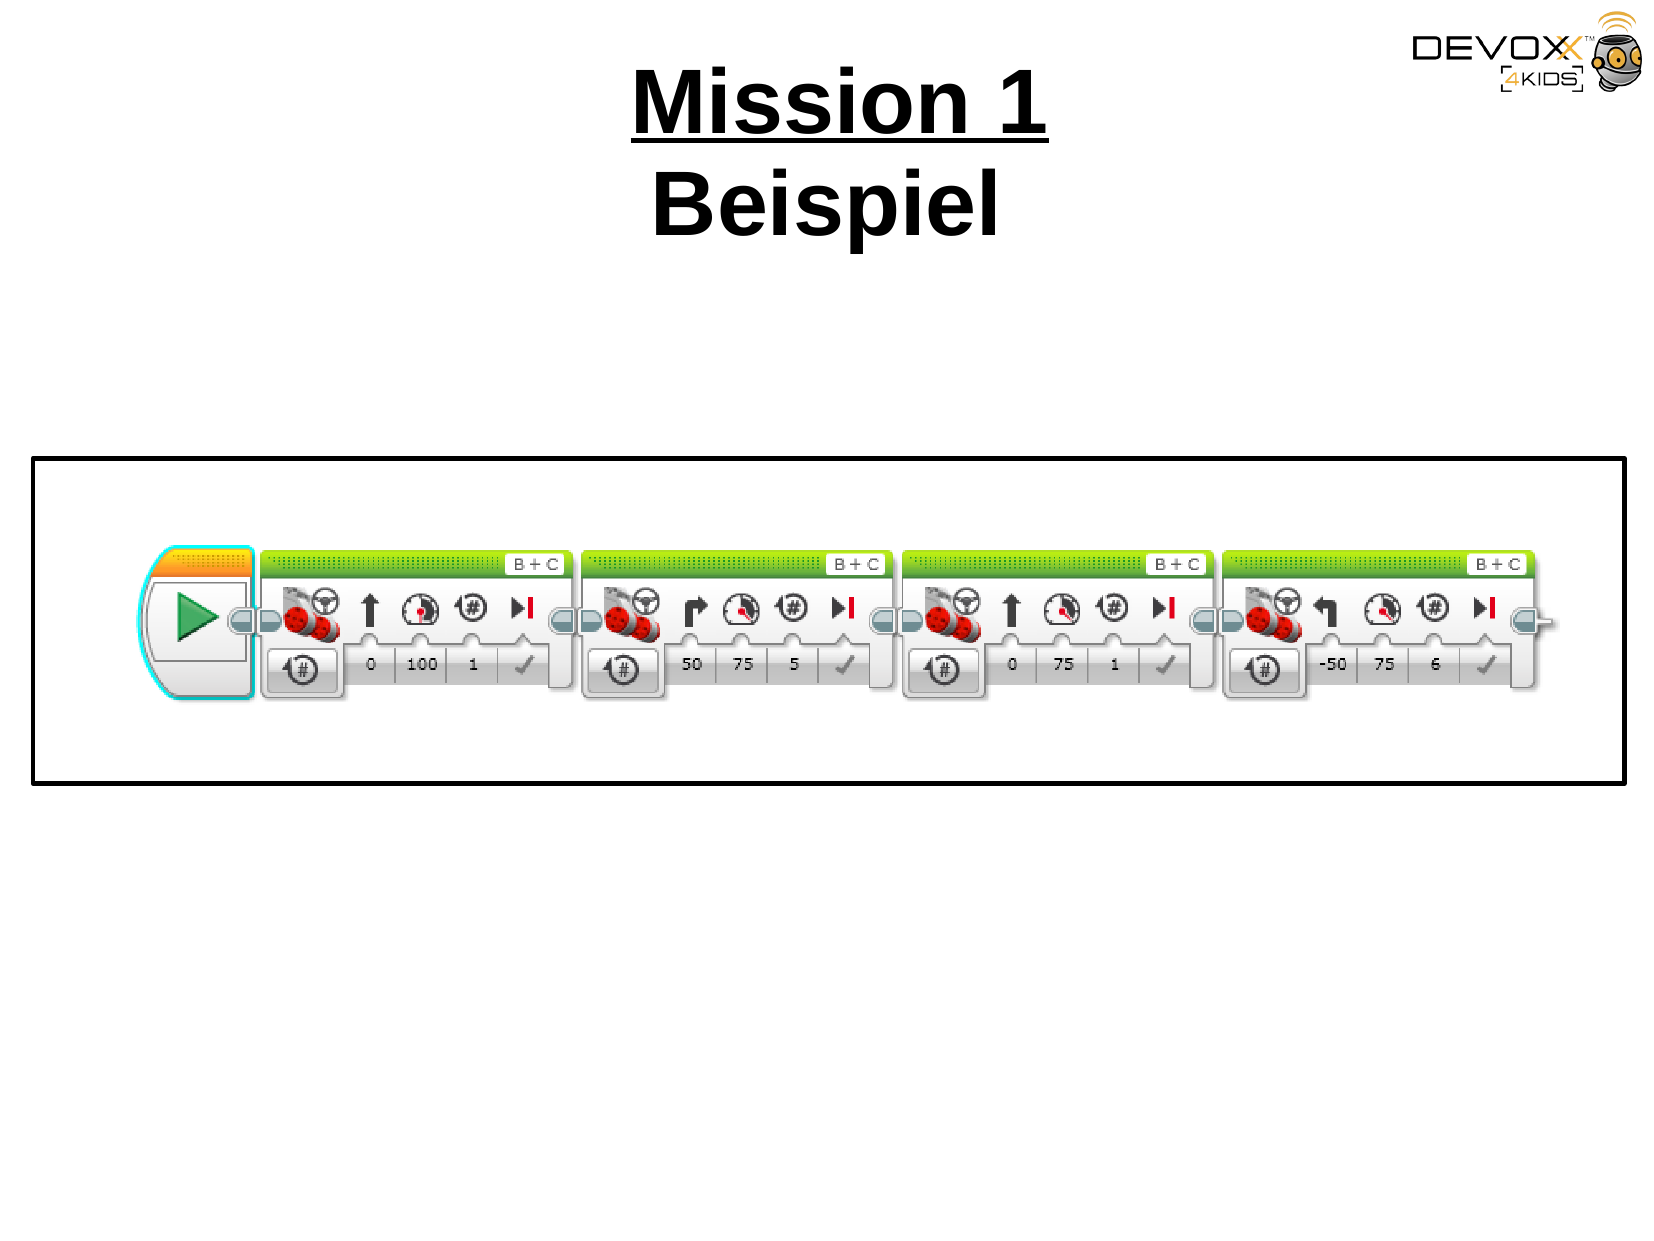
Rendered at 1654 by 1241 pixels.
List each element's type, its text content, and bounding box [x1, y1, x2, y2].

picture [35, 460, 1622, 782]
title Mission 1 Beispiel [82, 49, 1571, 257]
picture [1413, 11, 1642, 92]
